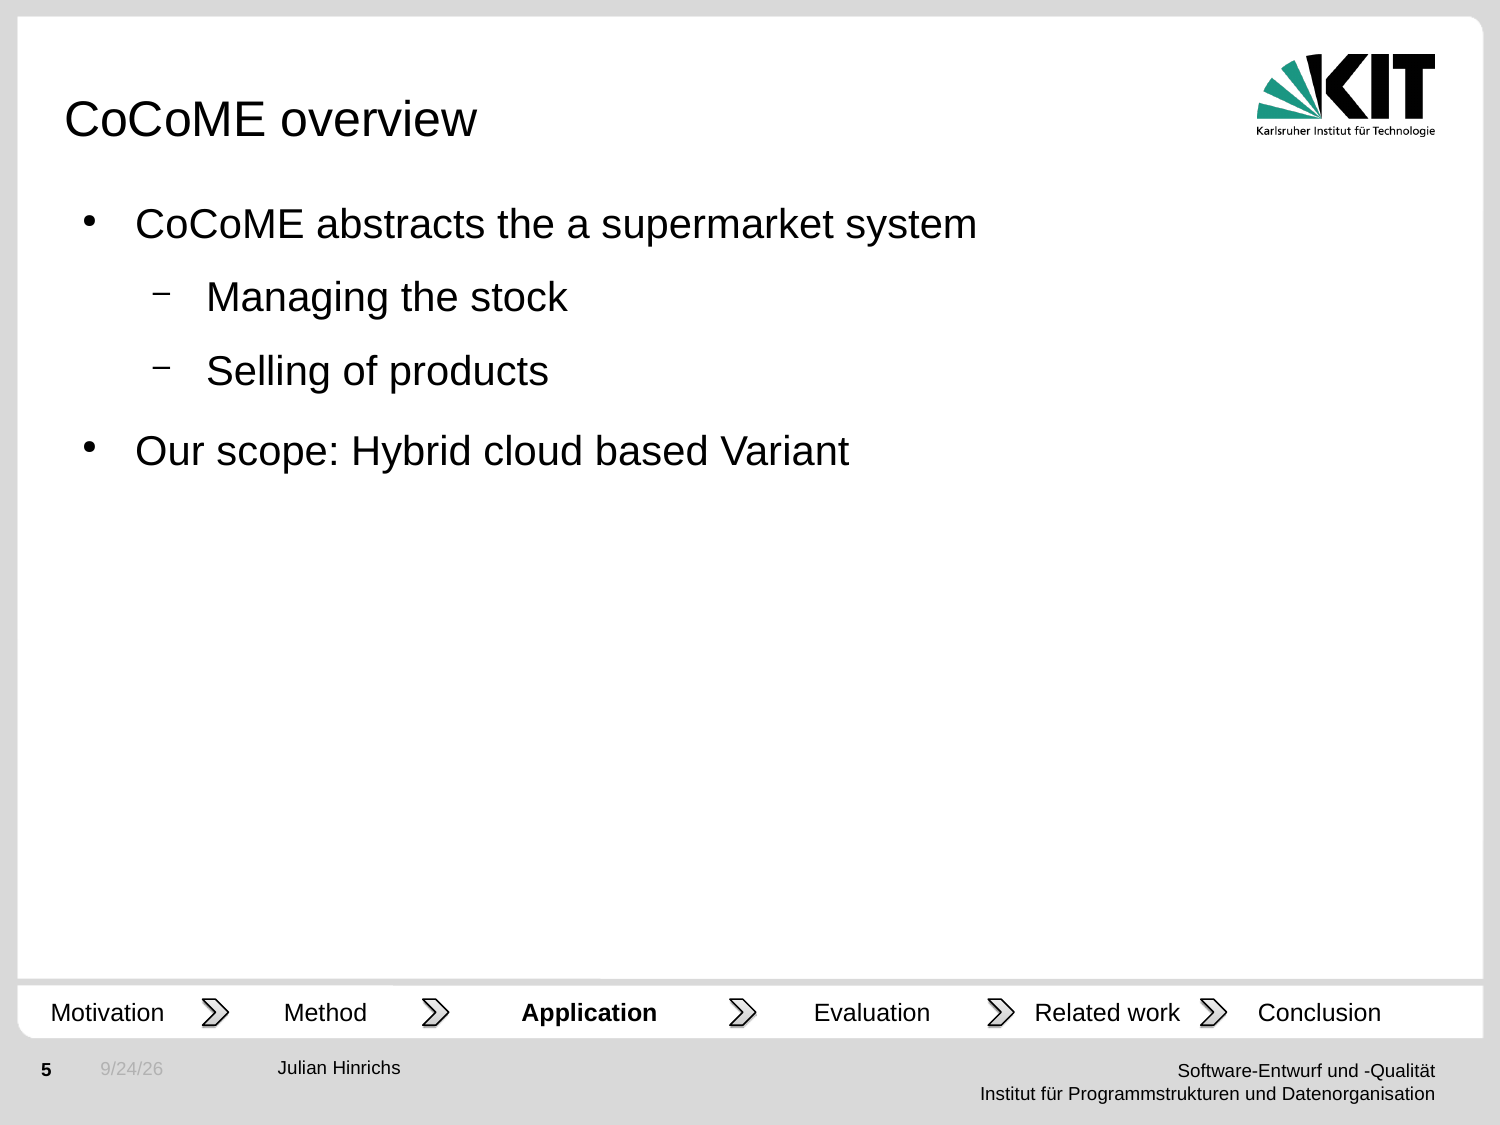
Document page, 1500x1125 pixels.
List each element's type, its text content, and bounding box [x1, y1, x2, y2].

title CoCoME overview [64, 54, 1198, 147]
text_box Application [506, 989, 673, 1035]
text_box [202, 999, 229, 1026]
slide_number 9/27/18 [100, 1057, 271, 1117]
text_box Related work [1019, 989, 1196, 1035]
text_box Motivation [35, 989, 180, 1035]
text_box [988, 999, 1015, 1026]
list CoCoME abstracts the a supermarket system Managing the stock Selling of products Our scope: Hybrid cloud based Variant [64, 196, 1436, 966]
text_box [422, 999, 449, 1026]
text_box Conclusion [1243, 989, 1488, 1035]
text_box [1200, 999, 1227, 1026]
text_box Evaluation [798, 989, 946, 1035]
text_box [729, 999, 756, 1026]
text_box Method [269, 989, 383, 1035]
picture [0, 0, 1500, 1125]
